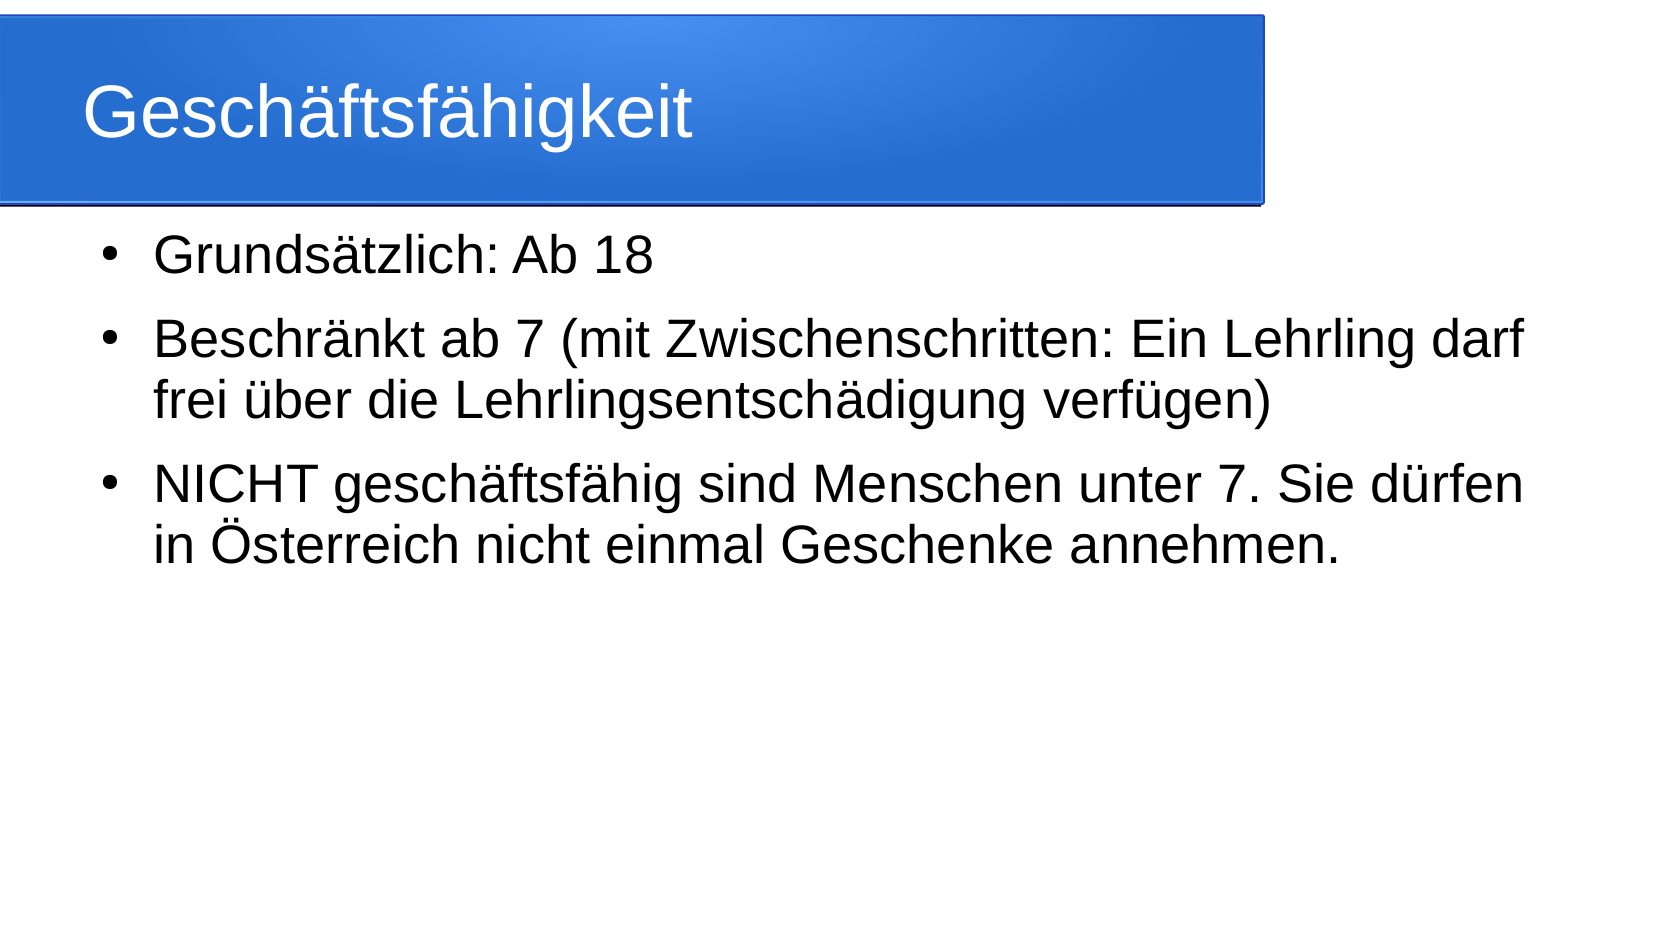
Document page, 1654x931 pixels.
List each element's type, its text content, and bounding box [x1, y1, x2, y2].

title Geschäftsfähigkeit [82, 35, 1235, 189]
list Grundsätzlich: Ab 18 Beschränkt ab 7 (mit Zwischenschritten: Ein Lehrling darf frei über die Lehrlingsentschädigung verfügen) NICHT geschäftsfähig sind Menschen unter 7. Sie dürfen in Österreich nicht einmal Geschenke annehmen. [82, 224, 1571, 764]
